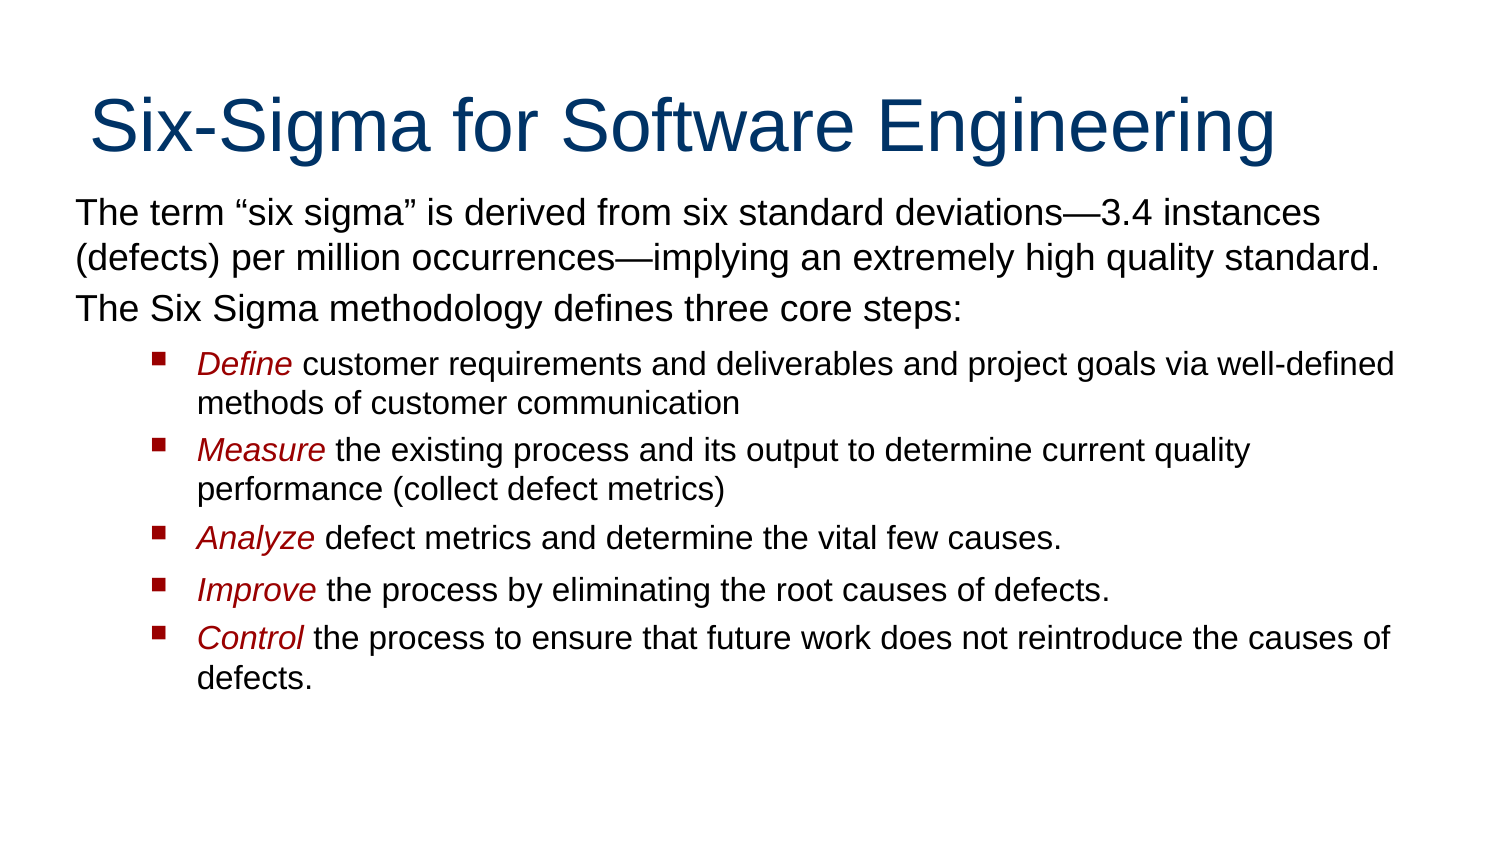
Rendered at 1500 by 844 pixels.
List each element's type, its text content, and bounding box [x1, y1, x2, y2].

title Six-Sigma for Software Engineering [75, 33, 1425, 175]
subtitle The term “six sigma” is derived from six standard deviations—3.4 instances (defects) per million occurrences—implying an extremely high quality standard. The Six Sigma methodology defines three core steps: Define customer requirements and deliverables and project goals via well-defined methods of customer communication Measure the existing process and its output to determine current quality performance (collect defect metrics) Analyze defect metrics and determine the vital few causes. Improve the process by eliminating the root causes of defects. Control the process to ensure that future work does not reintroduce the causes of defects. [75, 187, 1425, 697]
